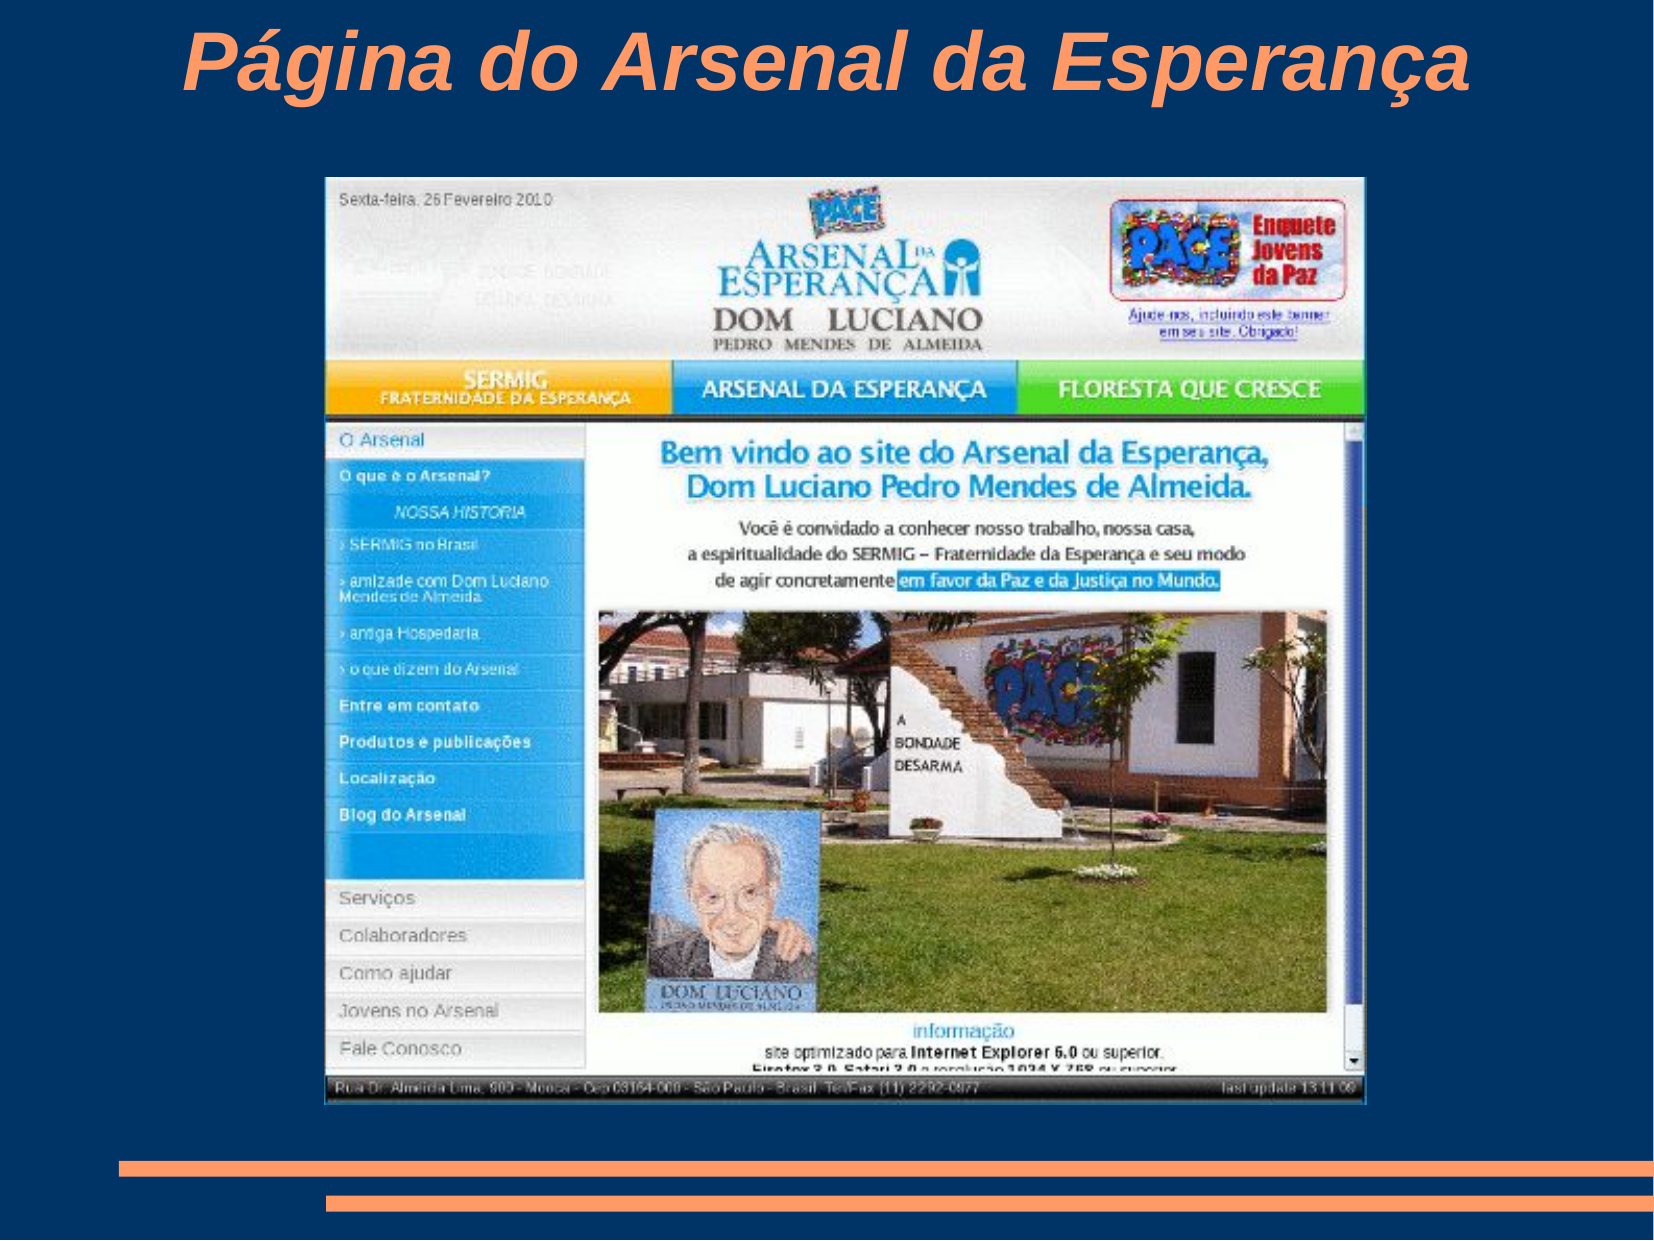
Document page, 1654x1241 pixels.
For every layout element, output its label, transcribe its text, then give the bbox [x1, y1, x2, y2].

title Página do Arsenal da Esperança [121, 0, 1534, 165]
picture [324, 177, 1367, 1105]
